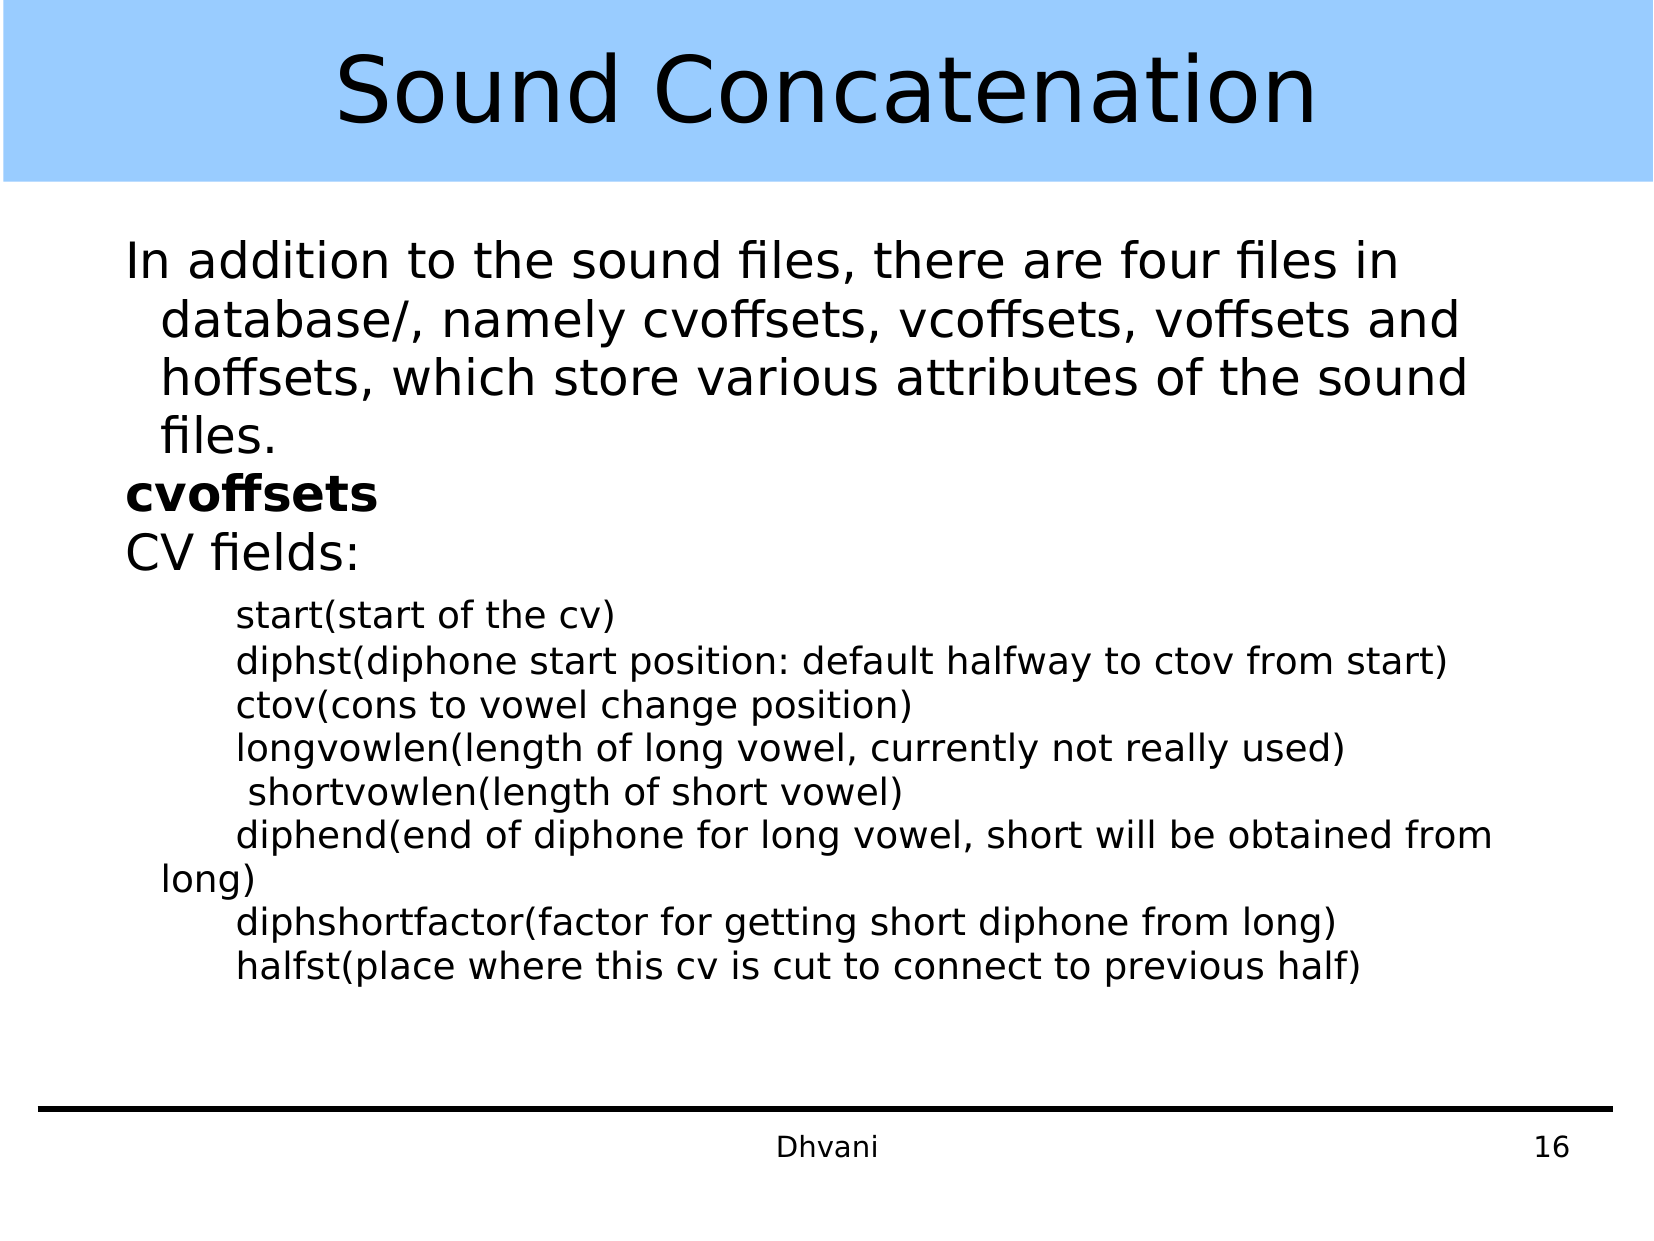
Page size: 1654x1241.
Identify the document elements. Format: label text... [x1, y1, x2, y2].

title Sound Concatenation [3, 0, 1653, 182]
text_box In addition to the sound files, there are four files in database/, namely cvoffsets, vcoffsets, voffsets and hoffsets, which store various attributes of the sound files. cvoffsets CV fields: start(start of the cv) diphst(diphone start position: default halfway to ctov from start) ctov(cons to vowel change position) longvowlen(length of long vowel, currently not really used) shortvowlen(length of short vowel) diphend(end of diphone for long vowel, short will be obtained from long) diphshortfactor(factor for getting short diphone from long) halfst(place where this cv is cut to connect to previous half) [75, 225, 1538, 996]
